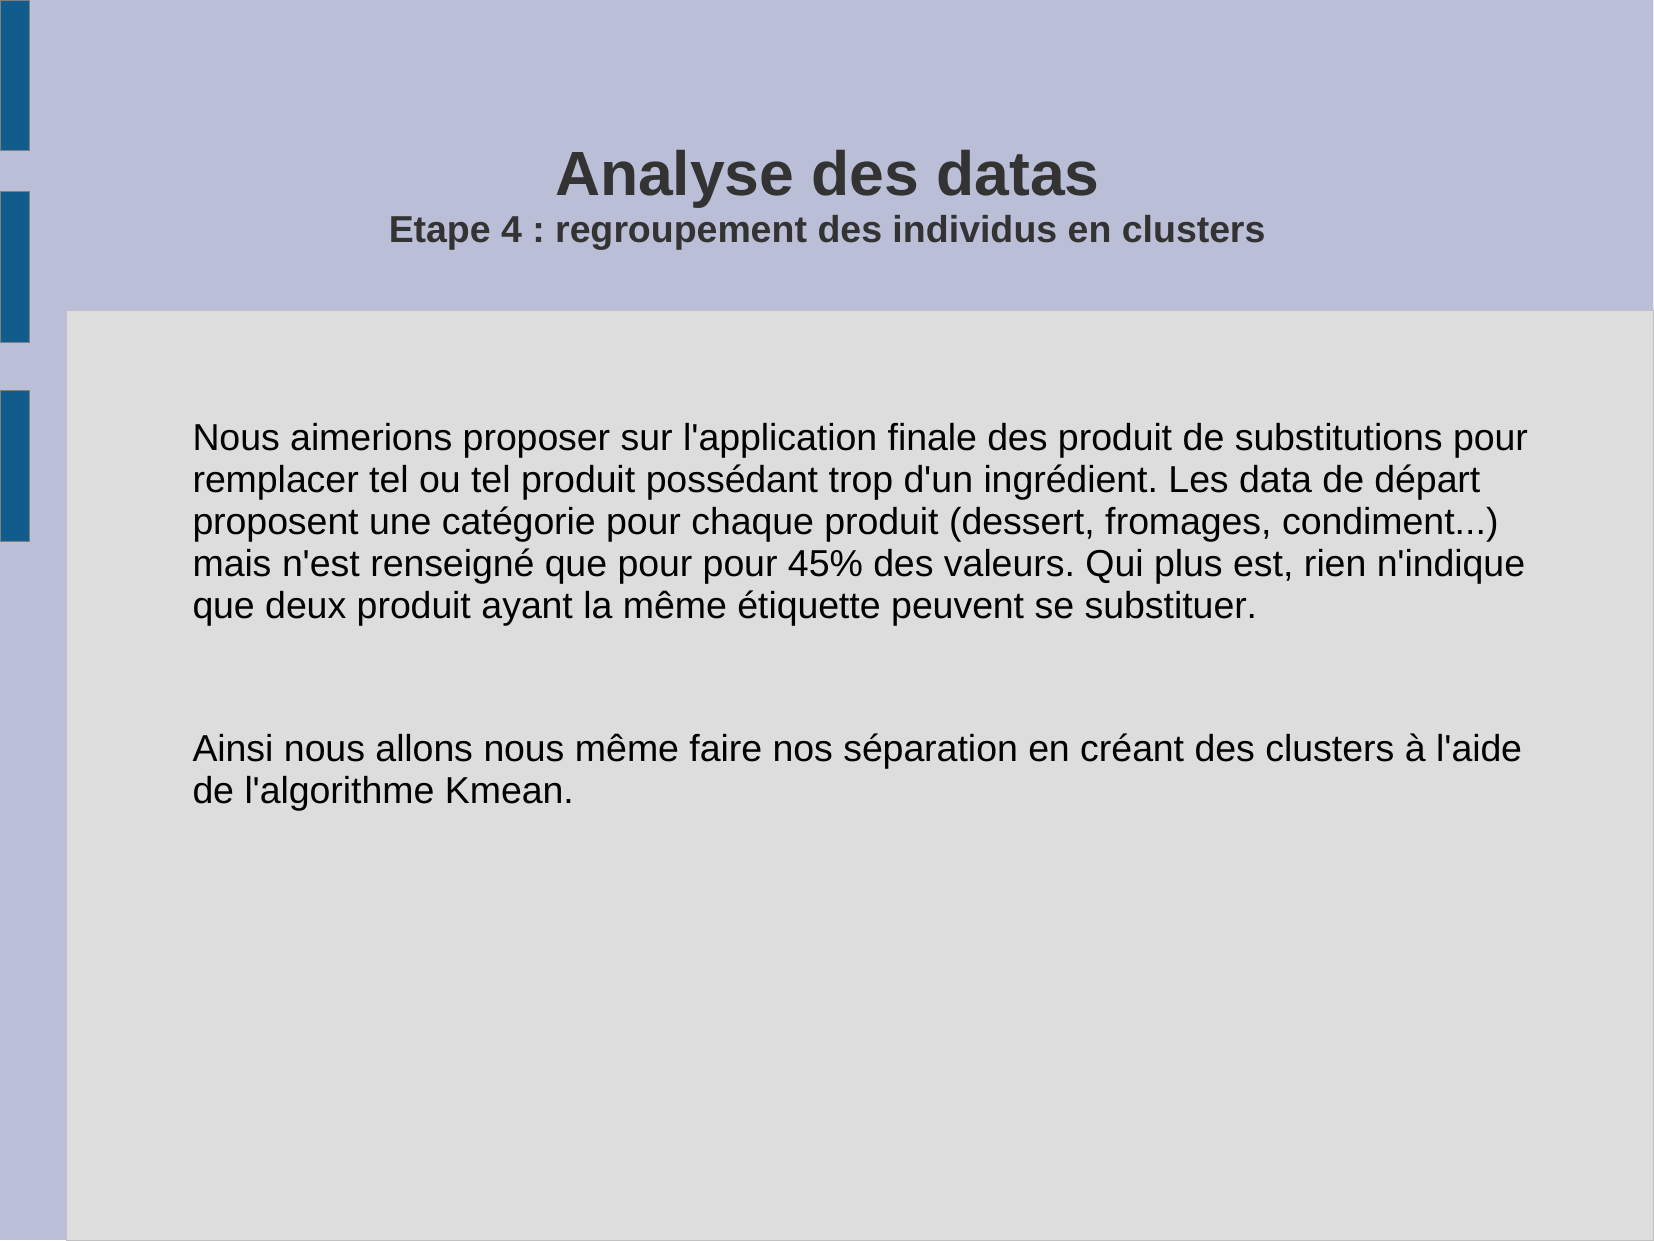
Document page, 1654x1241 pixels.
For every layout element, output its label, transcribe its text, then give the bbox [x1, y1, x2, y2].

list Nous aimerions proposer sur l'application finale des produit de substitutions pour remplacer tel ou tel produit possédant trop d'un ingrédient. Les data de départ proposent une catégorie pour chaque produit (dessert, fromages, condiment...) mais n'est renseigné que pour pour 45% des valeurs. Qui plus est, rien n'indique que deux produit ayant la même étiquette peuvent se substituer. Ainsi nous allons nous même faire nos séparation en créant des clusters à l'aide de l'algorithme Kmean. [121, 344, 1534, 752]
list [121, 752, 1534, 1126]
title Analyse des datas Etape 4 : regroupement des individus en clusters [121, 91, 1534, 299]
